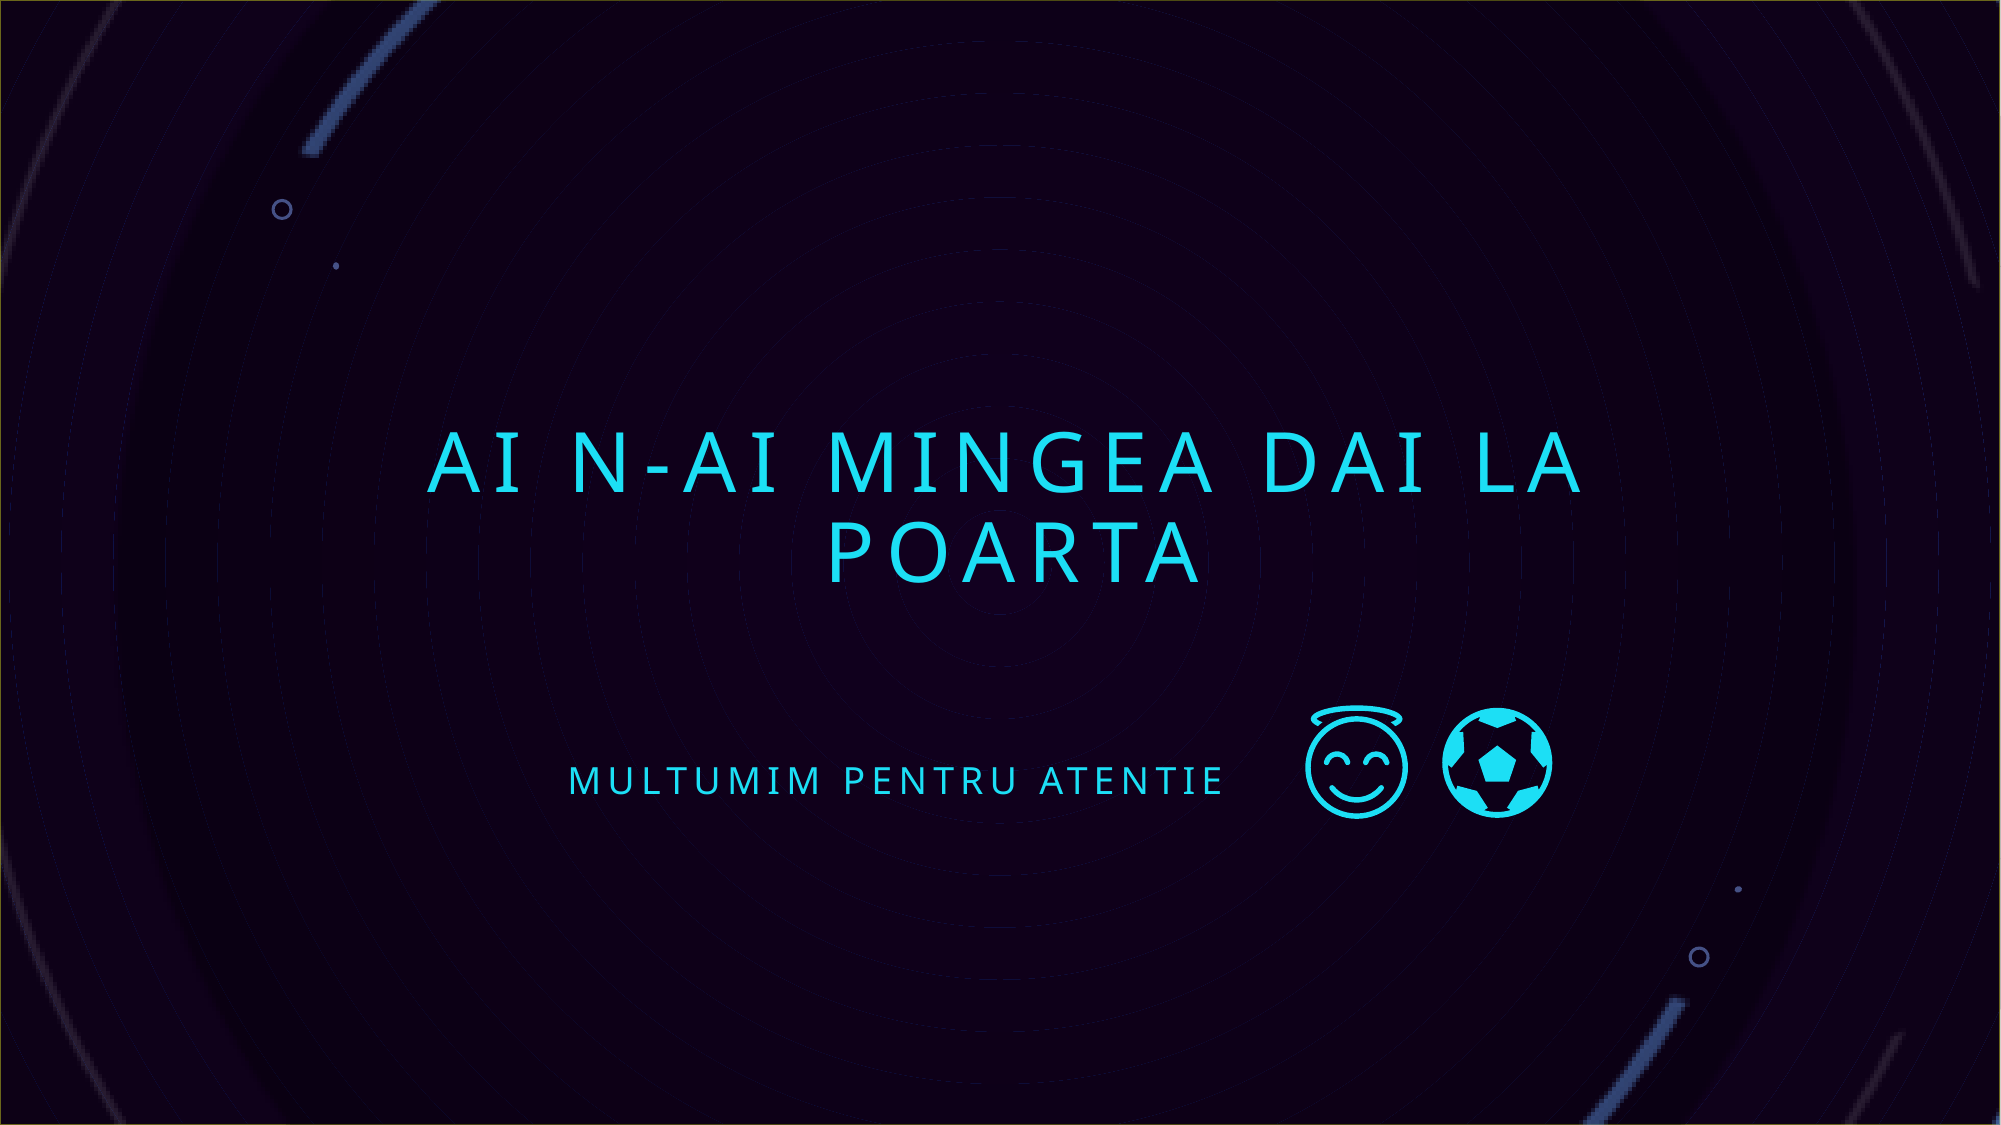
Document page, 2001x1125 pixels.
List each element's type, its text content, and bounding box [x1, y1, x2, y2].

subtitle Multumim pentru atentie [384, 754, 1423, 1125]
picture [1427, 692, 1568, 834]
title Ai n-ai mingea dai la poarta [337, 59, 1686, 609]
picture [1291, 701, 1423, 834]
